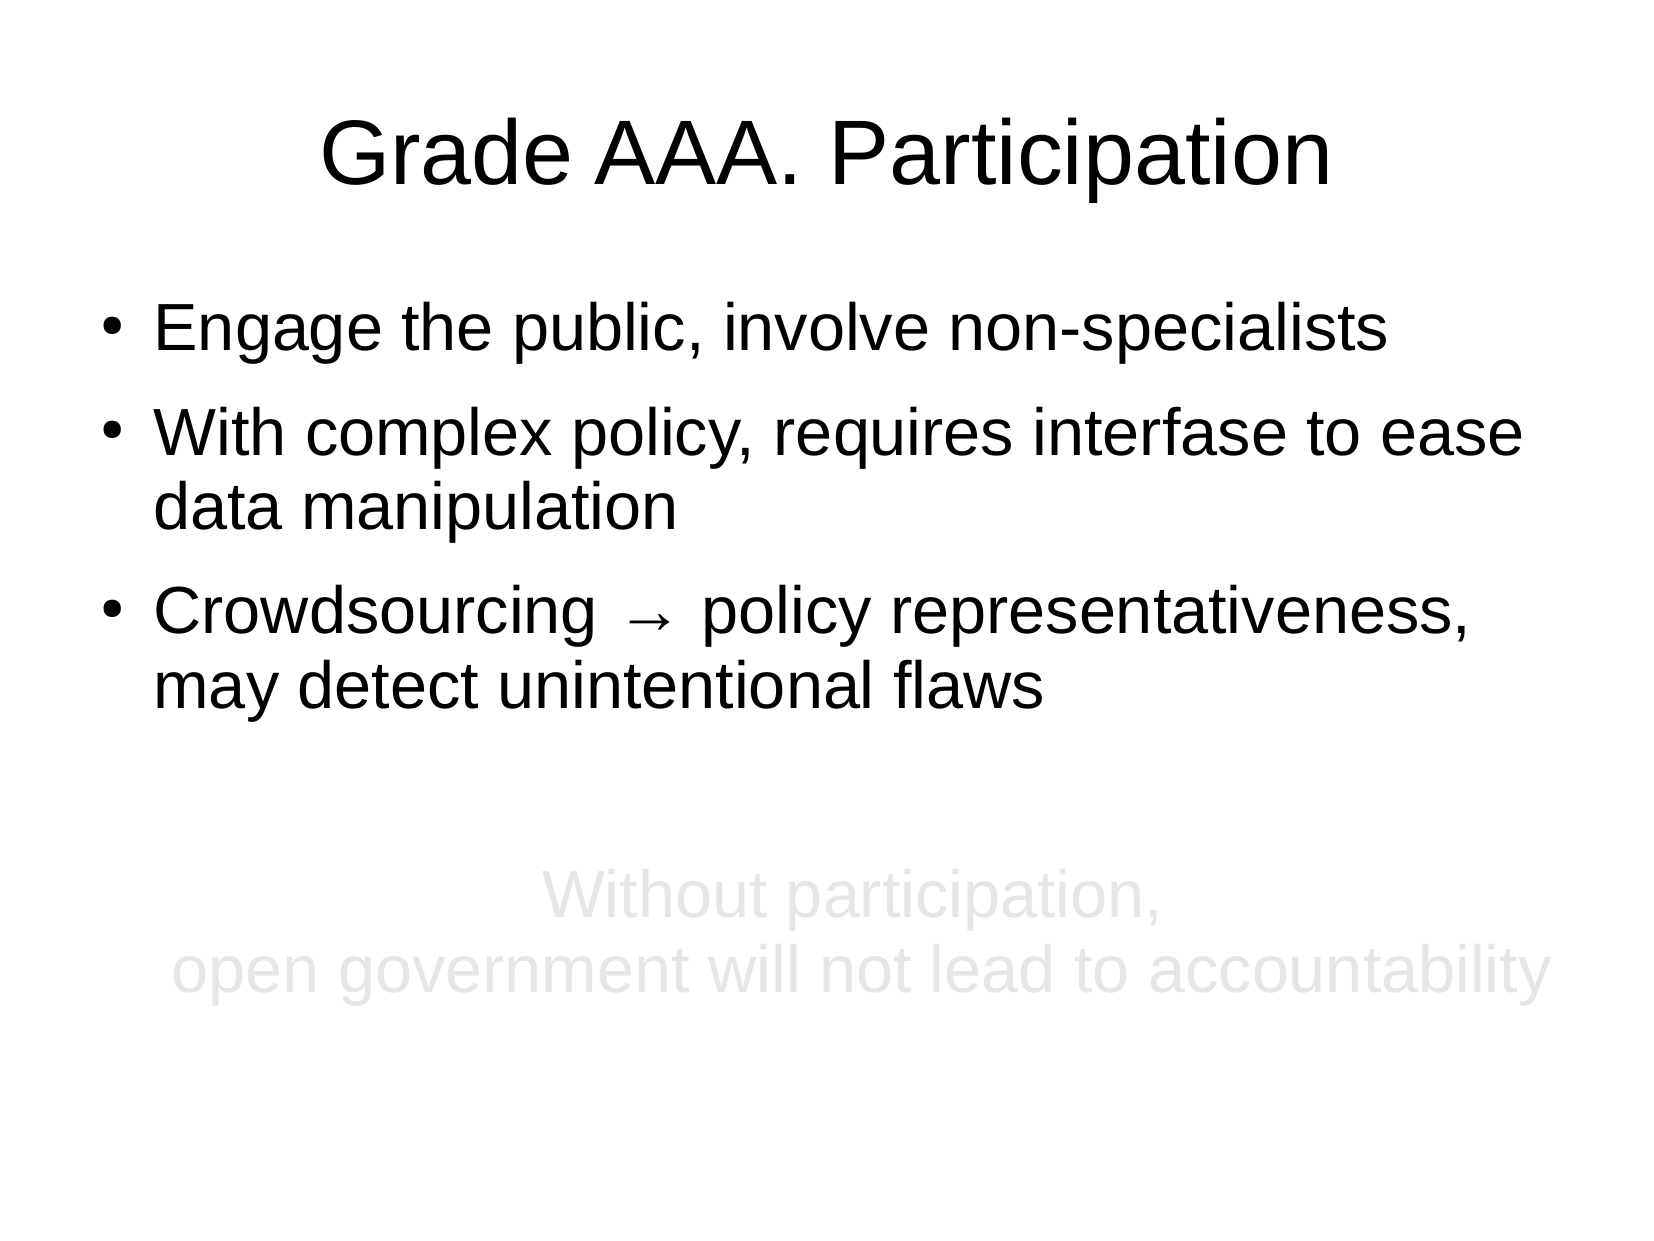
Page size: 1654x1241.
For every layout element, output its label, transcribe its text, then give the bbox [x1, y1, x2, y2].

list Engage the public, involve non-specialists With complex policy, requires interfase to ease data manipulation Crowdsourcing → policy representativeness, may detect unintentional flaws Without participation, open government will not lead to accountability [82, 290, 1571, 1010]
title Grade AAA. Participation [82, 49, 1571, 257]
